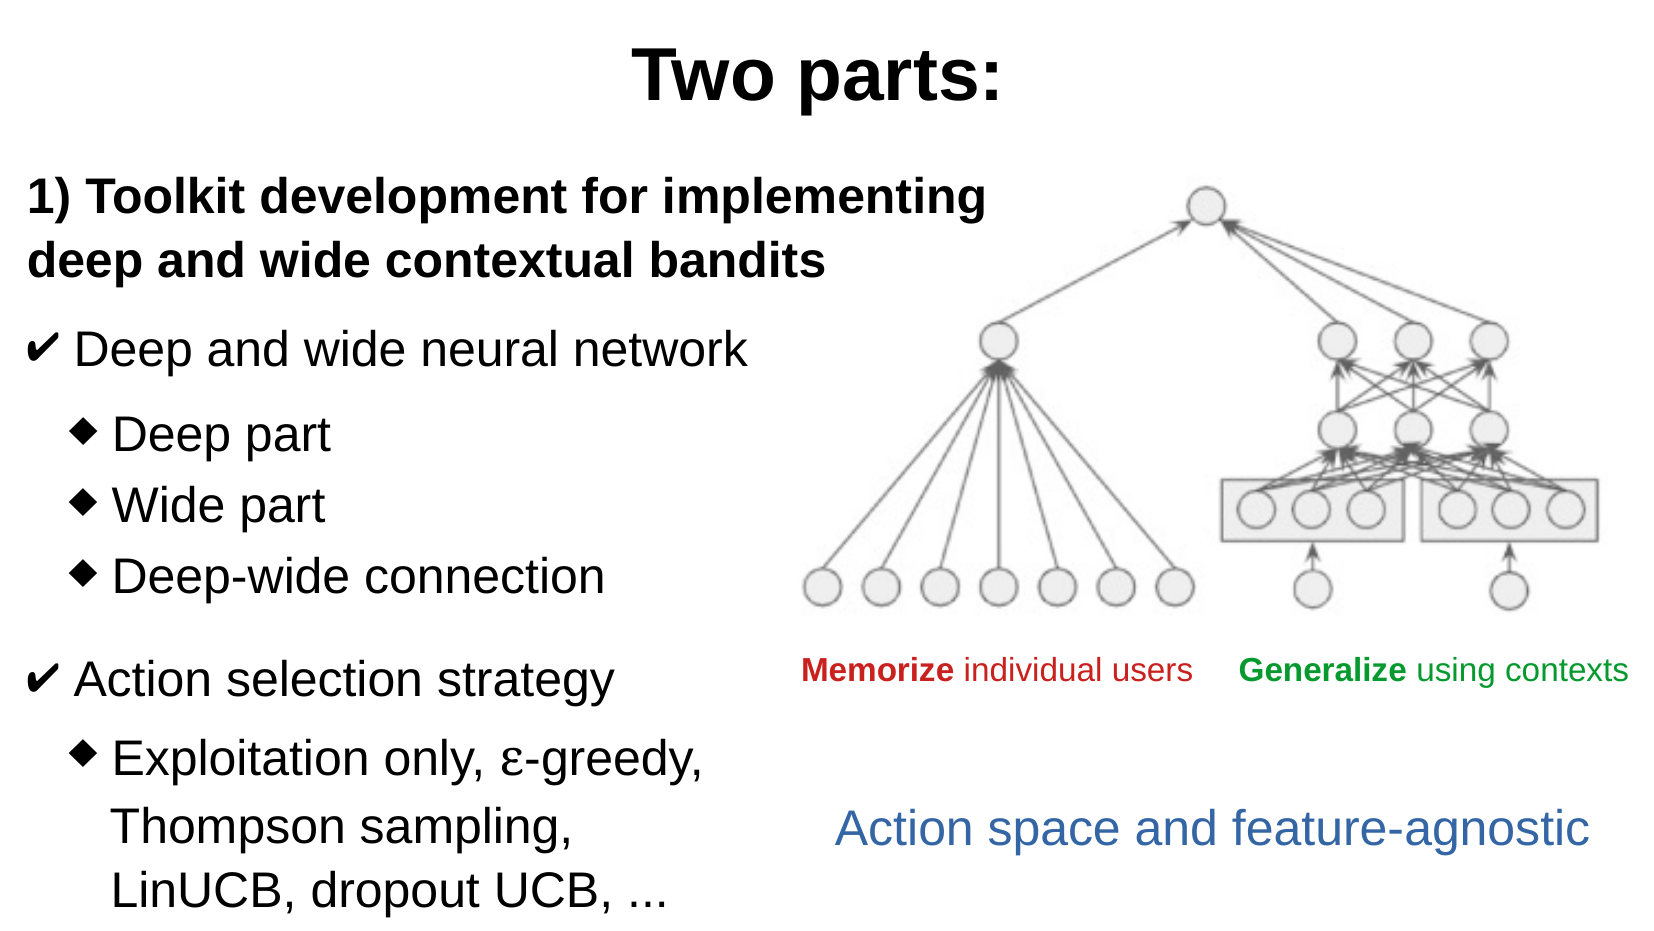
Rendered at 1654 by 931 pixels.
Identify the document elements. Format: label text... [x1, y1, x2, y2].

text_box Generalize using contexts [1212, 632, 1654, 703]
text_box Memorize individual users [811, 632, 1212, 703]
text_box Deep-wide connection [68, 500, 760, 652]
text_box Action selection strategy [26, 604, 811, 755]
text_box Deep and wide neural network [26, 273, 841, 425]
text_box Exploitation only, ε-greedy, Thompson sampling, LinUCB, dropout UCB, ... [68, 723, 781, 907]
title Two parts: [82, 0, 1576, 152]
text_box Deep part [69, 425, 445, 500]
text_box 1) Toolkit development for implementing deep and wide contextual bandits [26, 148, 1006, 300]
picture [765, 158, 1628, 632]
text_box Action space and feature-agnostic [813, 753, 1612, 904]
